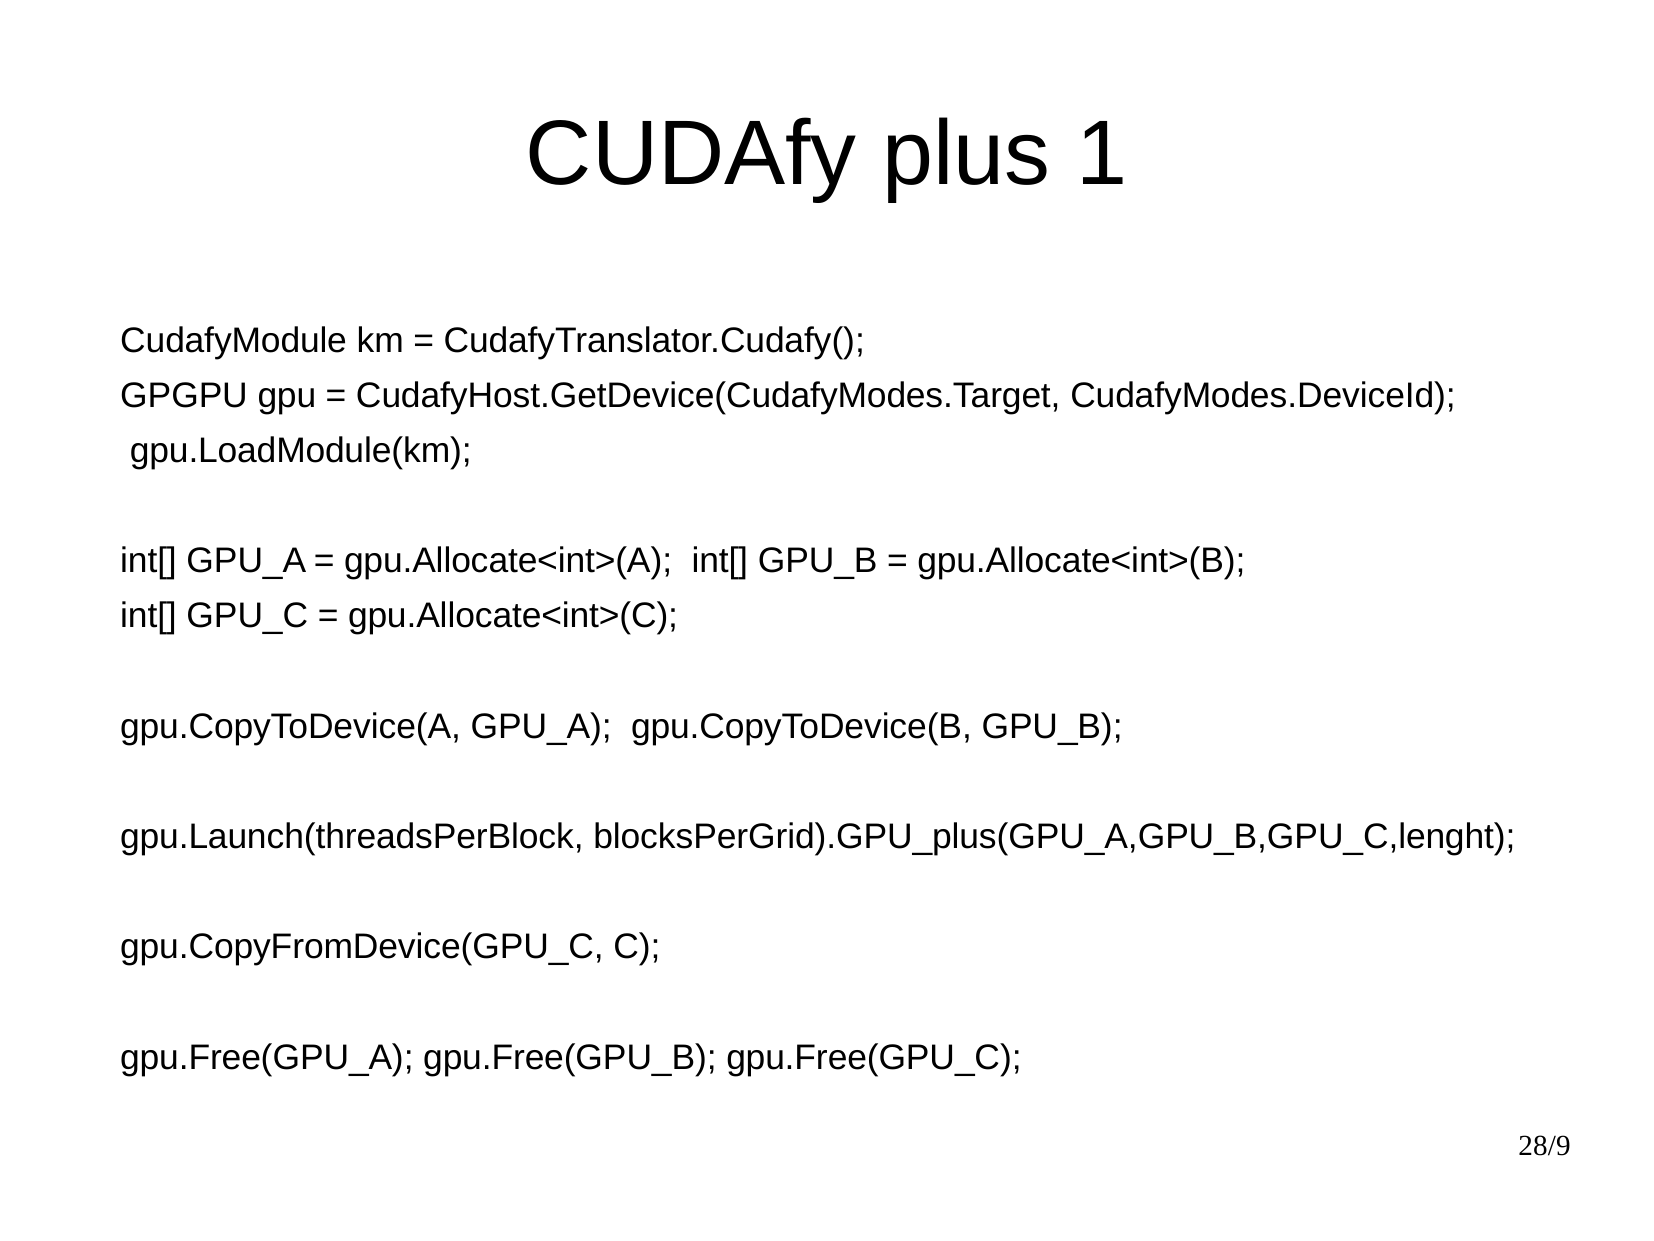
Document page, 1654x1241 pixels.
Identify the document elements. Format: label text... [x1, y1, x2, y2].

list CudafyModule km = CudafyTranslator.Cudafy(); GPGPU gpu = CudafyHost.GetDevice(CudafyModes.Target, CudafyModes.DeviceId); gpu.LoadModule(km); int[] GPU_A = gpu.Allocate<int>(A); int[] GPU_B = gpu.Allocate<int>(B); int[] GPU_C = gpu.Allocate<int>(C); gpu.CopyToDevice(A, GPU_A); gpu.CopyToDevice(B, GPU_B); gpu.Launch(threadsPerBlock, blocksPerGrid).GPU_plus(GPU_A,GPU_B,GPU_C,lenght); gpu.CopyFromDevice(GPU_C, C); gpu.Free(GPU_A); gpu.Free(GPU_B); gpu.Free(GPU_C); [82, 290, 1571, 1099]
title CUDAfy plus 1 [82, 49, 1571, 257]
